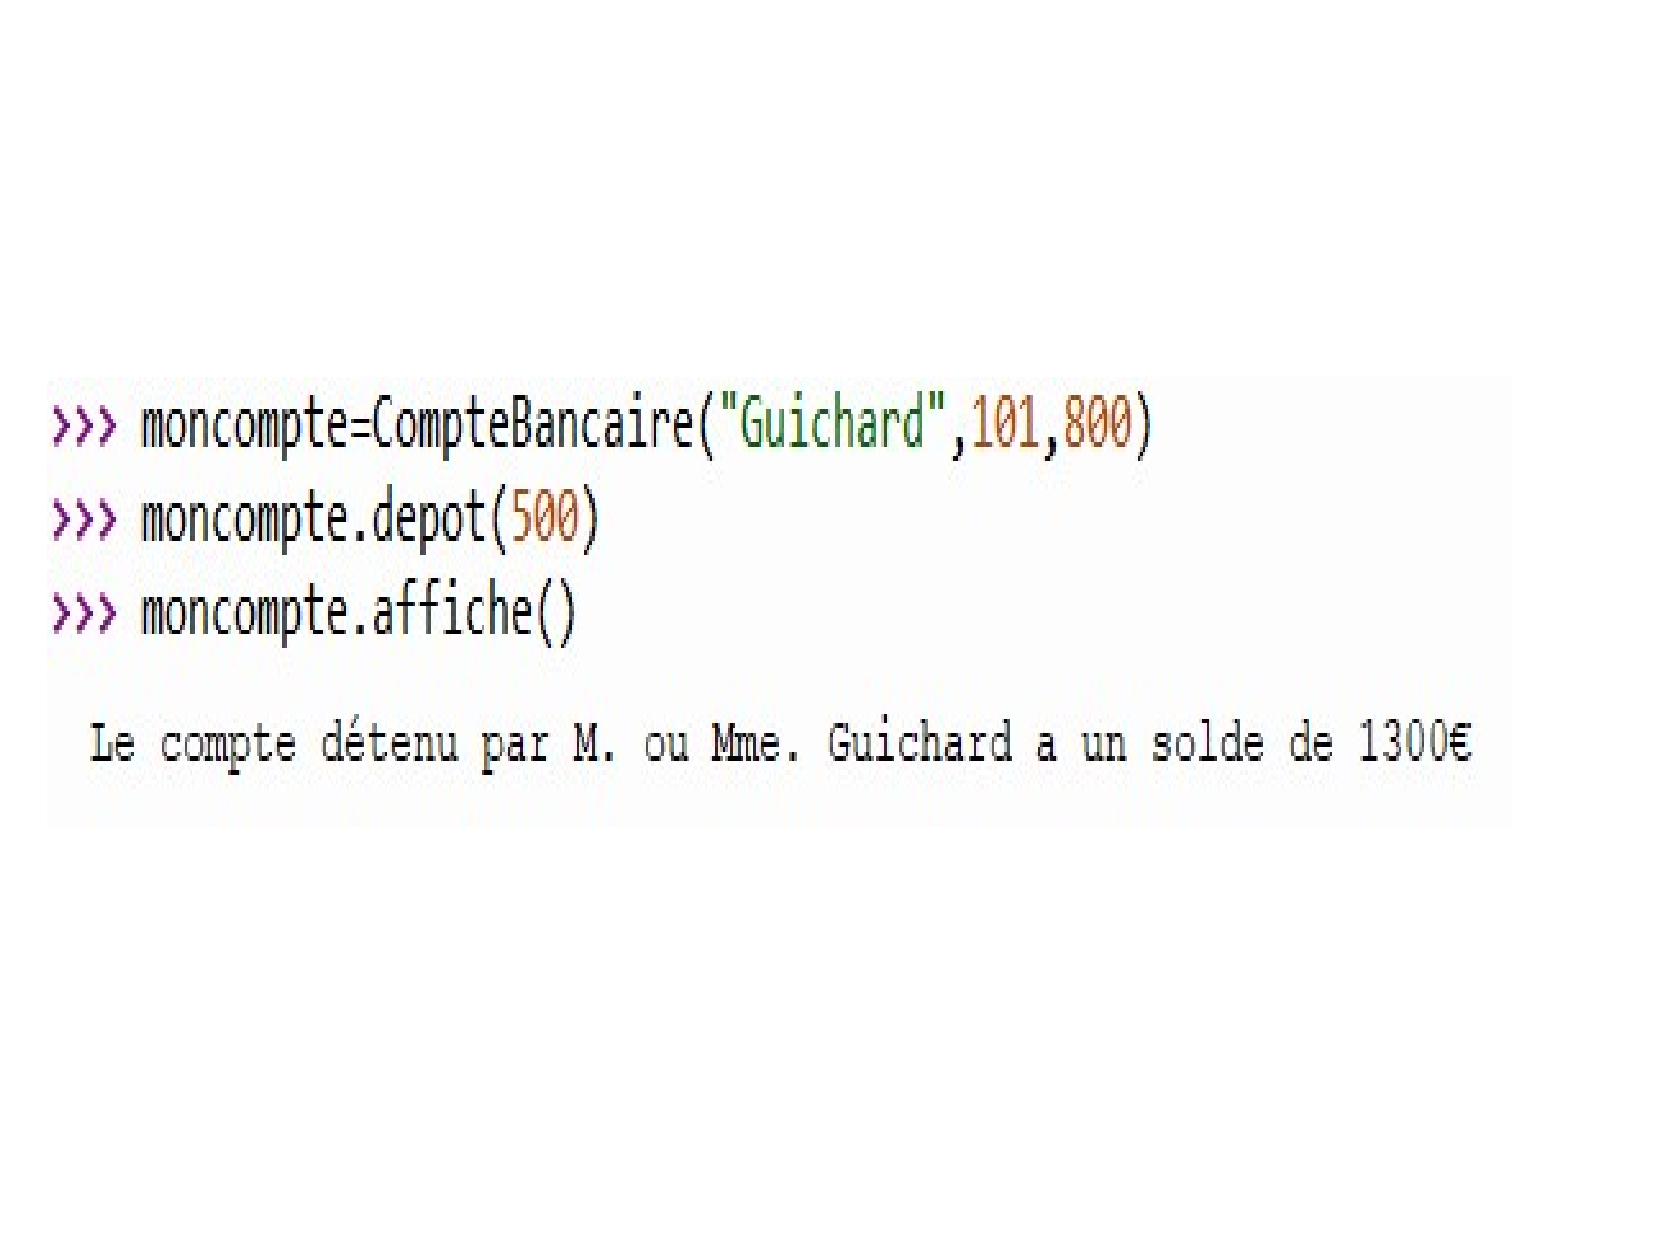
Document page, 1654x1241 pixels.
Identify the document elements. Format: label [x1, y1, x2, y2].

picture [47, 377, 1512, 827]
